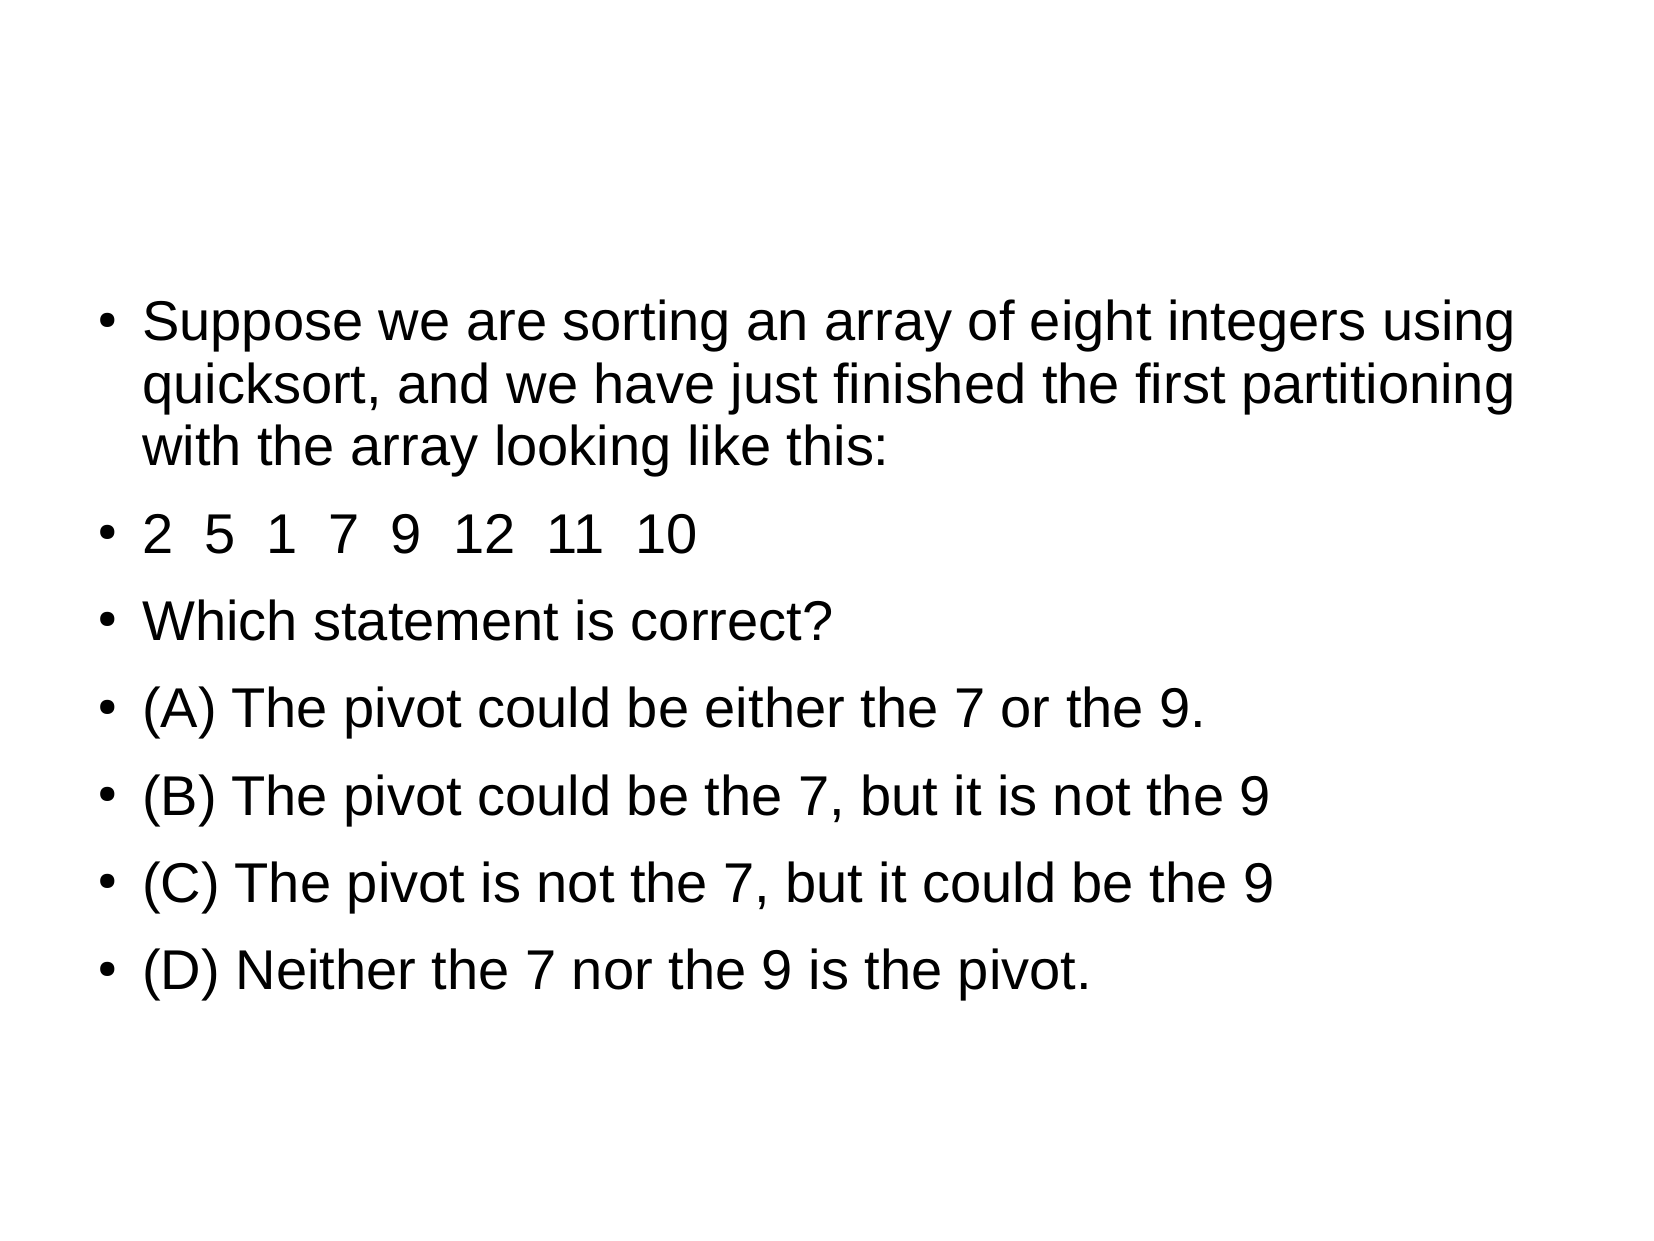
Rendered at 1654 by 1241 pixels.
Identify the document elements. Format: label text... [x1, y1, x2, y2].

list Suppose we are sorting an array of eight integers using quicksort, and we have just finished the first partitioning with the array looking like this: 2 5 1 7 9 12 11 10 Which statement is correct? (A) The pivot could be either the 7 or the 9. (B) The pivot could be the 7, but it is not the 9 (C) The pivot is not the 7, but it could be the 9 (D) Neither the 7 nor the 9 is the pivot. [82, 290, 1571, 1010]
